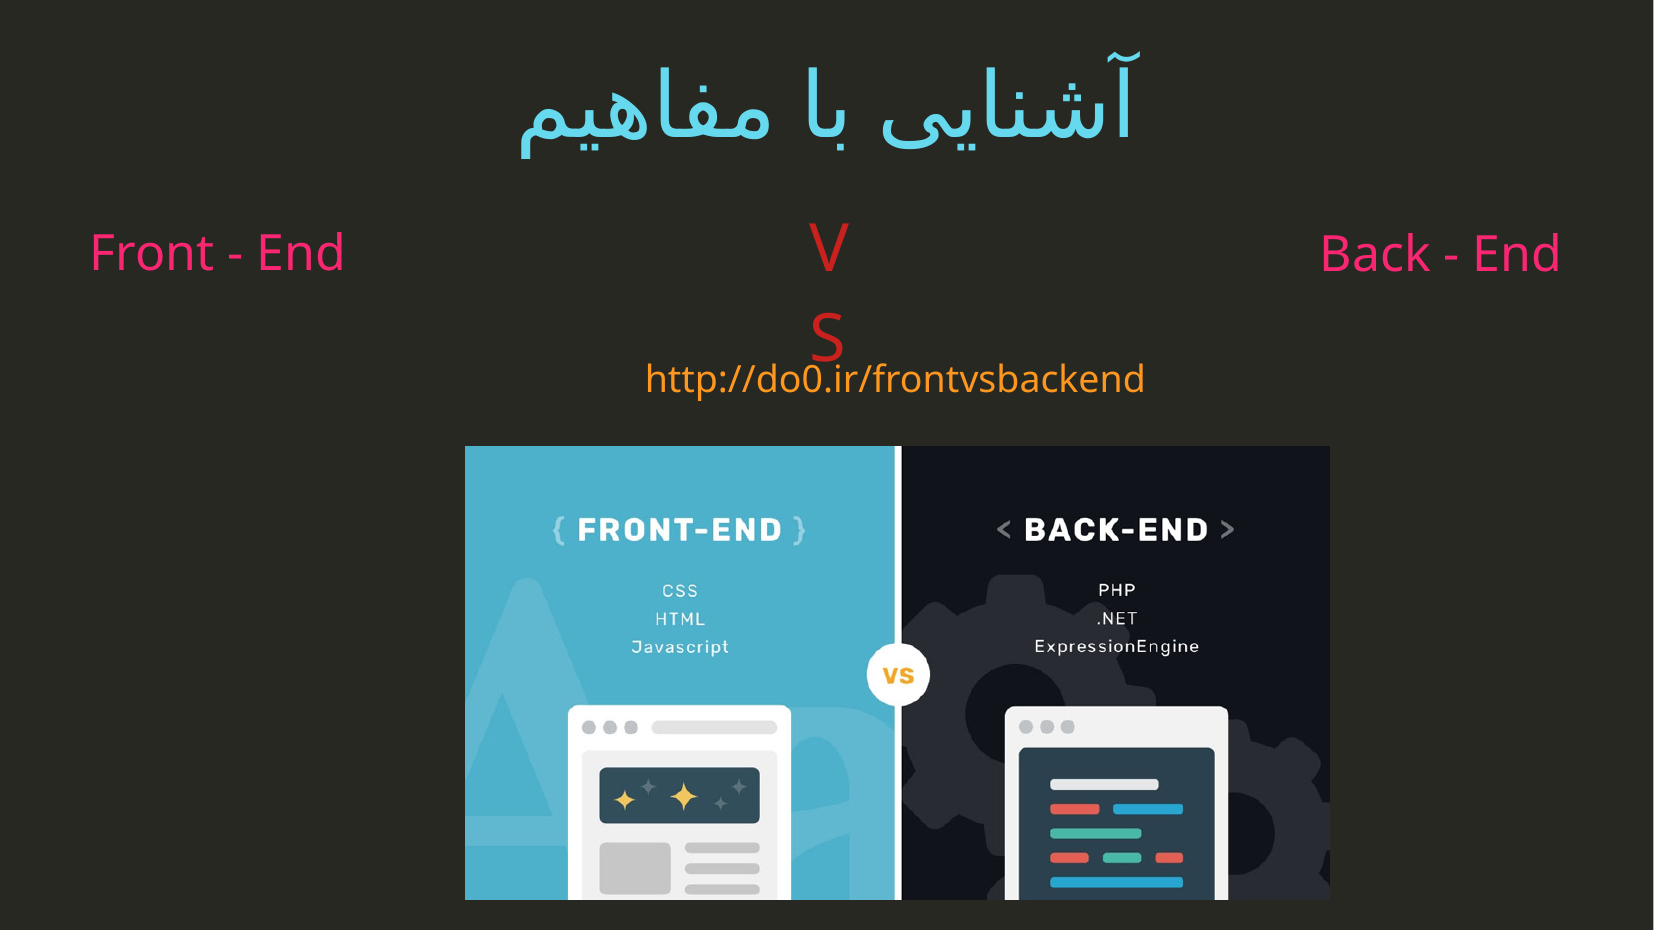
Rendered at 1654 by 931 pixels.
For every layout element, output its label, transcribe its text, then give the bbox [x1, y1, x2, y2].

text_box http://do0.ir/frontvsbackend [630, 345, 1201, 406]
title آشنایی با مفاهیم [82, 37, 1571, 193]
text_box VS [795, 192, 901, 277]
text_box Back - End [1305, 210, 1636, 331]
picture [465, 446, 1330, 901]
text_box Front - End [75, 210, 406, 330]
